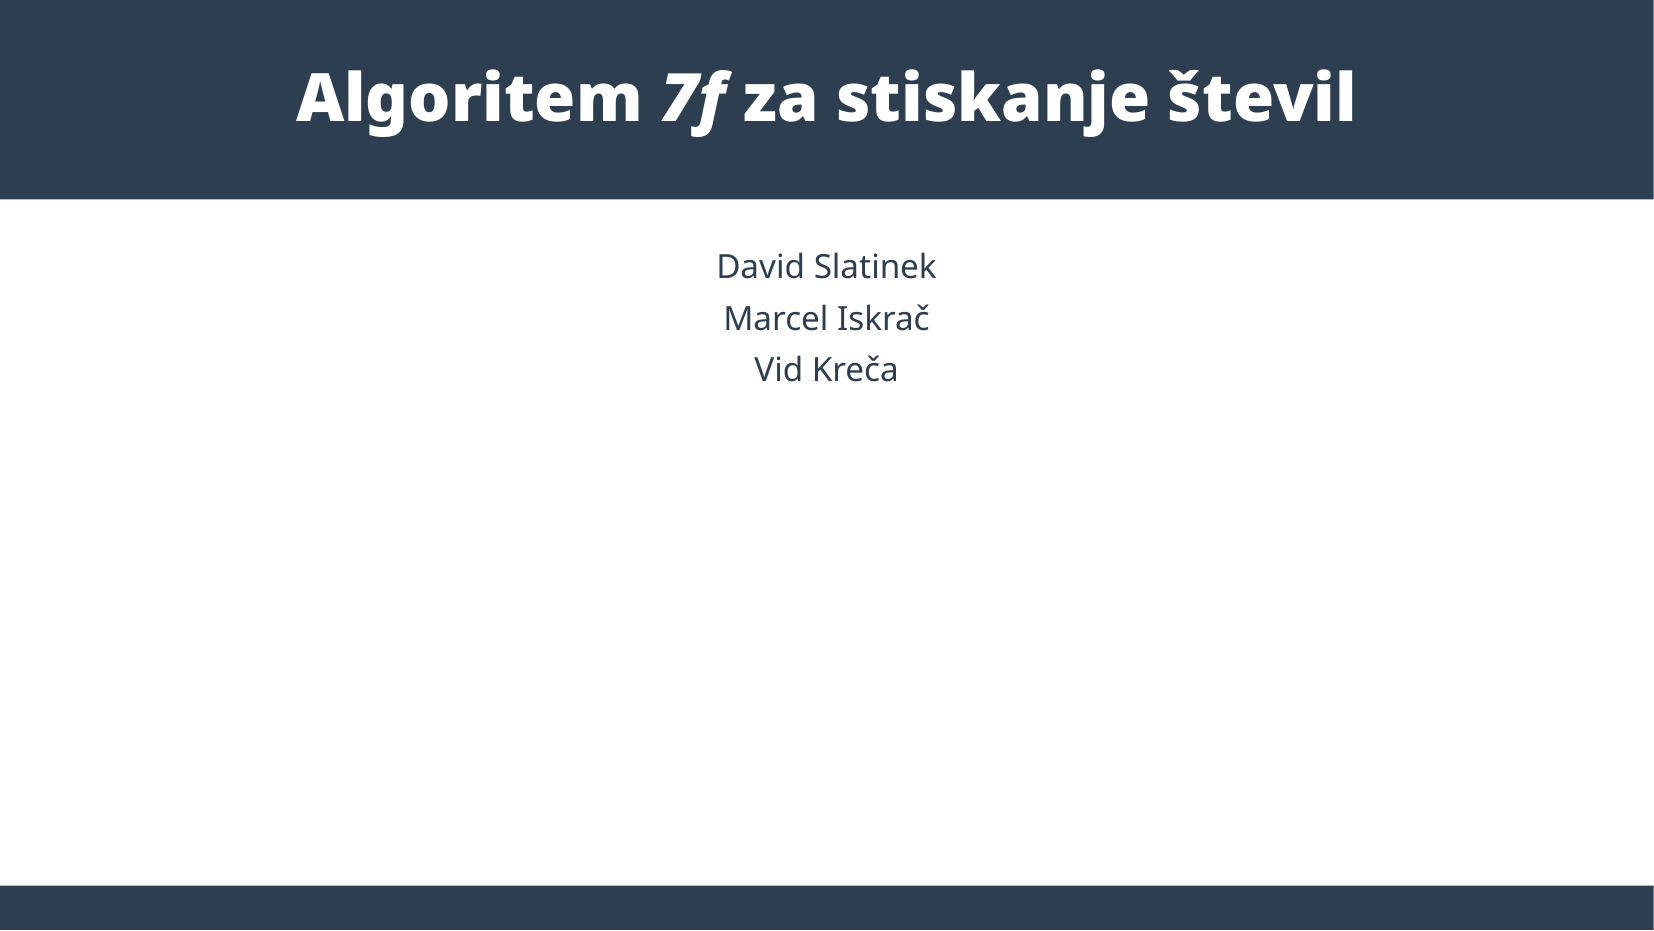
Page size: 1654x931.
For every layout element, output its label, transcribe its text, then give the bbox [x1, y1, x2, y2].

text_box David Slatinek Marcel Iskrač Vid Kreča [58, 243, 1595, 864]
title Algoritem 7f za stiskanje števil [58, 36, 1595, 155]
